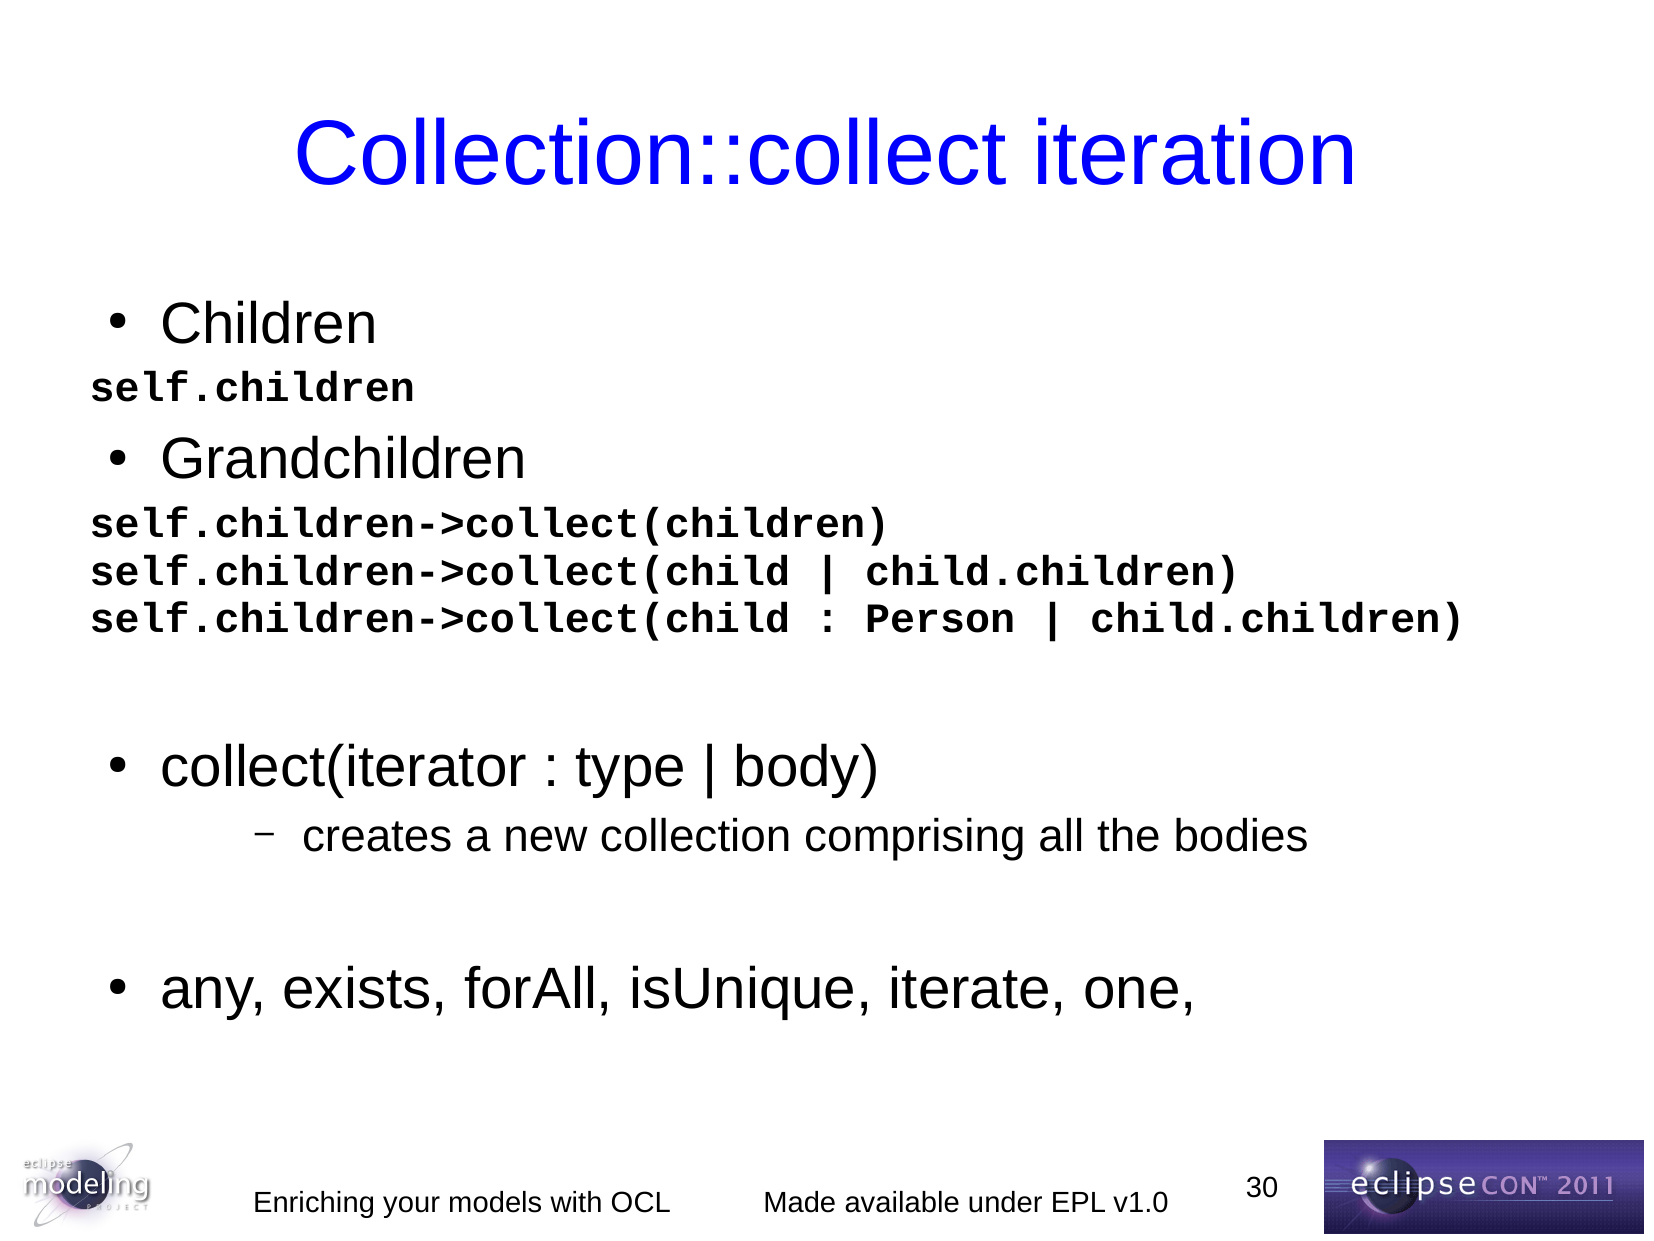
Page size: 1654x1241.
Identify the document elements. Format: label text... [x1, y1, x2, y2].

list Children self.children Grandchildren self.children->collect(children) self.children->collect(child | child.children) self.children->collect(child : Person | child.children) collect(iterator : type | body) creates a new collection comprising all the bodies any, exists, forAll, isUnique, iterate, one, [89, 290, 1578, 1094]
picture [9, 1136, 156, 1235]
title Collection::collect iteration [82, 56, 1571, 250]
picture [1324, 1140, 1644, 1234]
